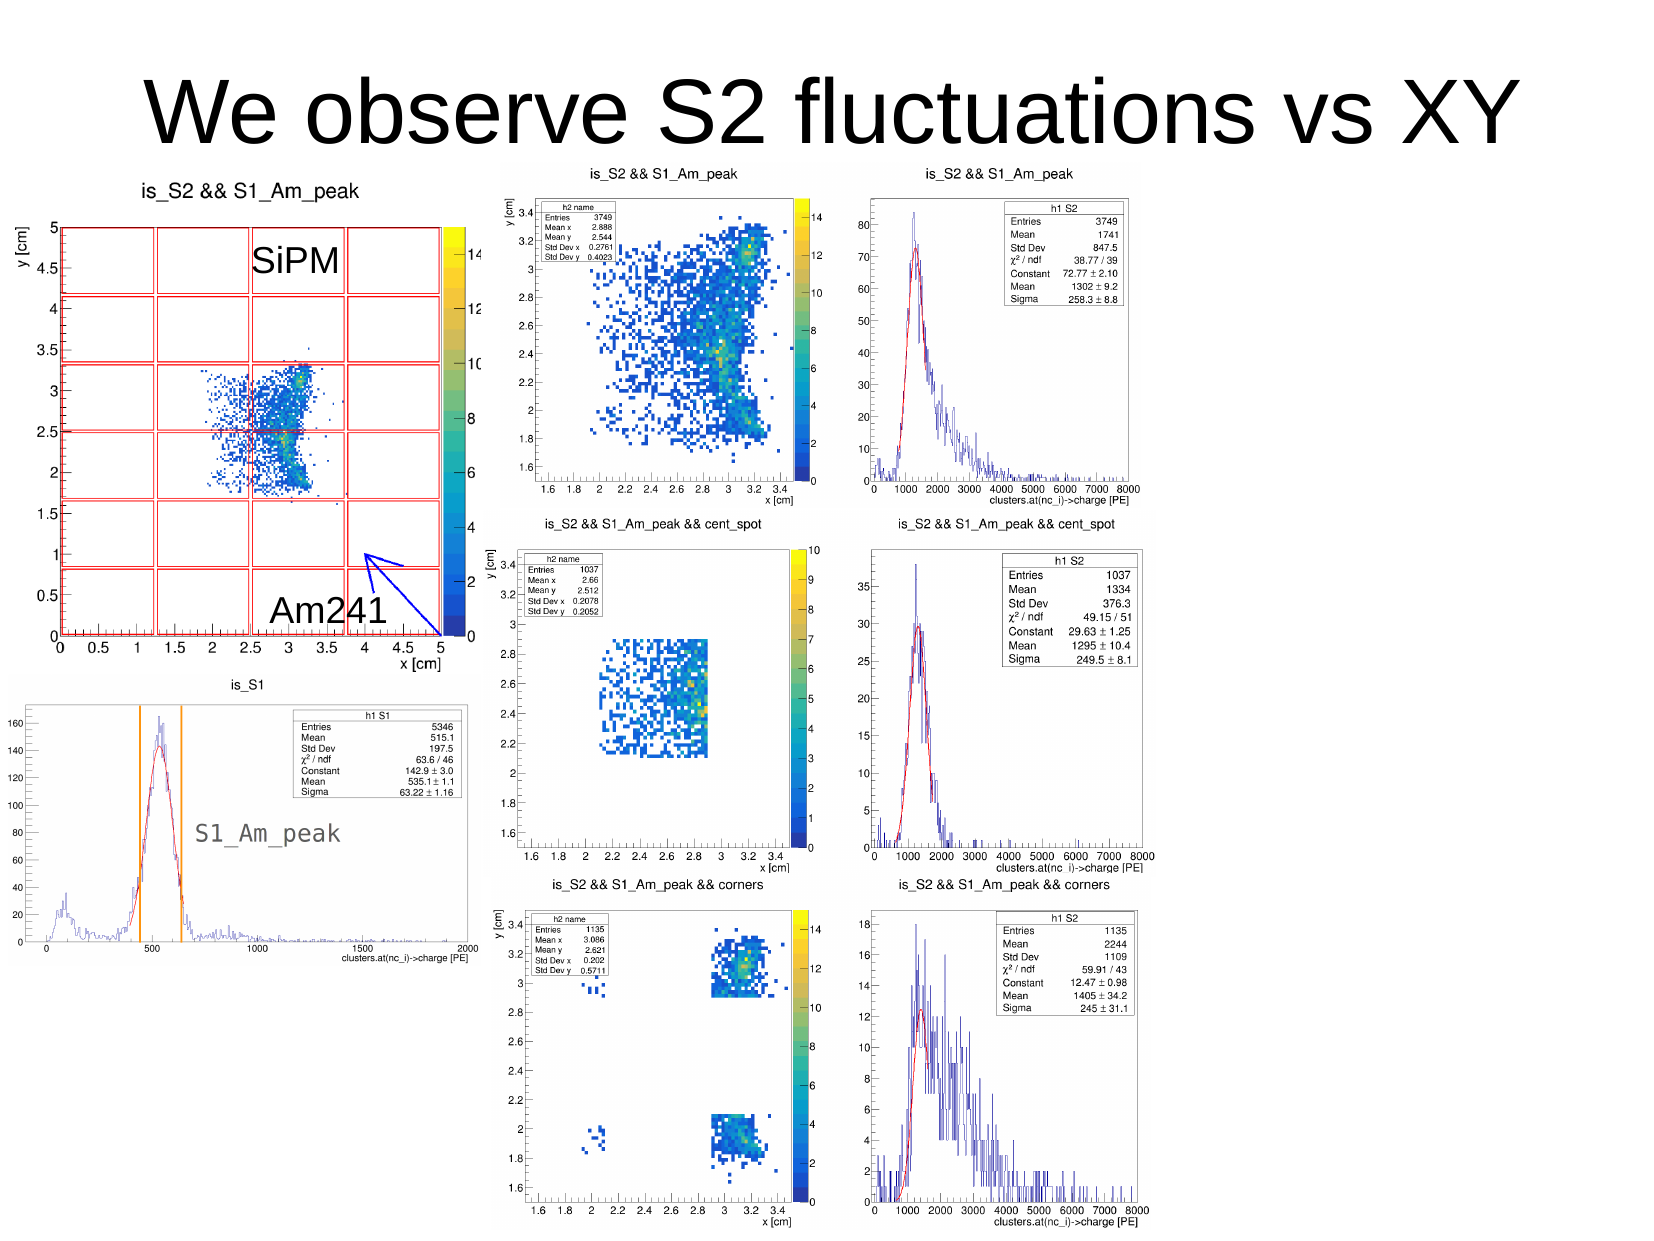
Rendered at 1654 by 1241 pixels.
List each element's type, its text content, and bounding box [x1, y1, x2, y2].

picture [500, 162, 1141, 508]
text_box SiPM [180, 240, 346, 286]
text_box Am241 [254, 581, 405, 672]
picture [8, 170, 481, 966]
title We observe S2 fluctuations vs XY [90, 8, 1579, 216]
picture [483, 510, 1156, 1230]
